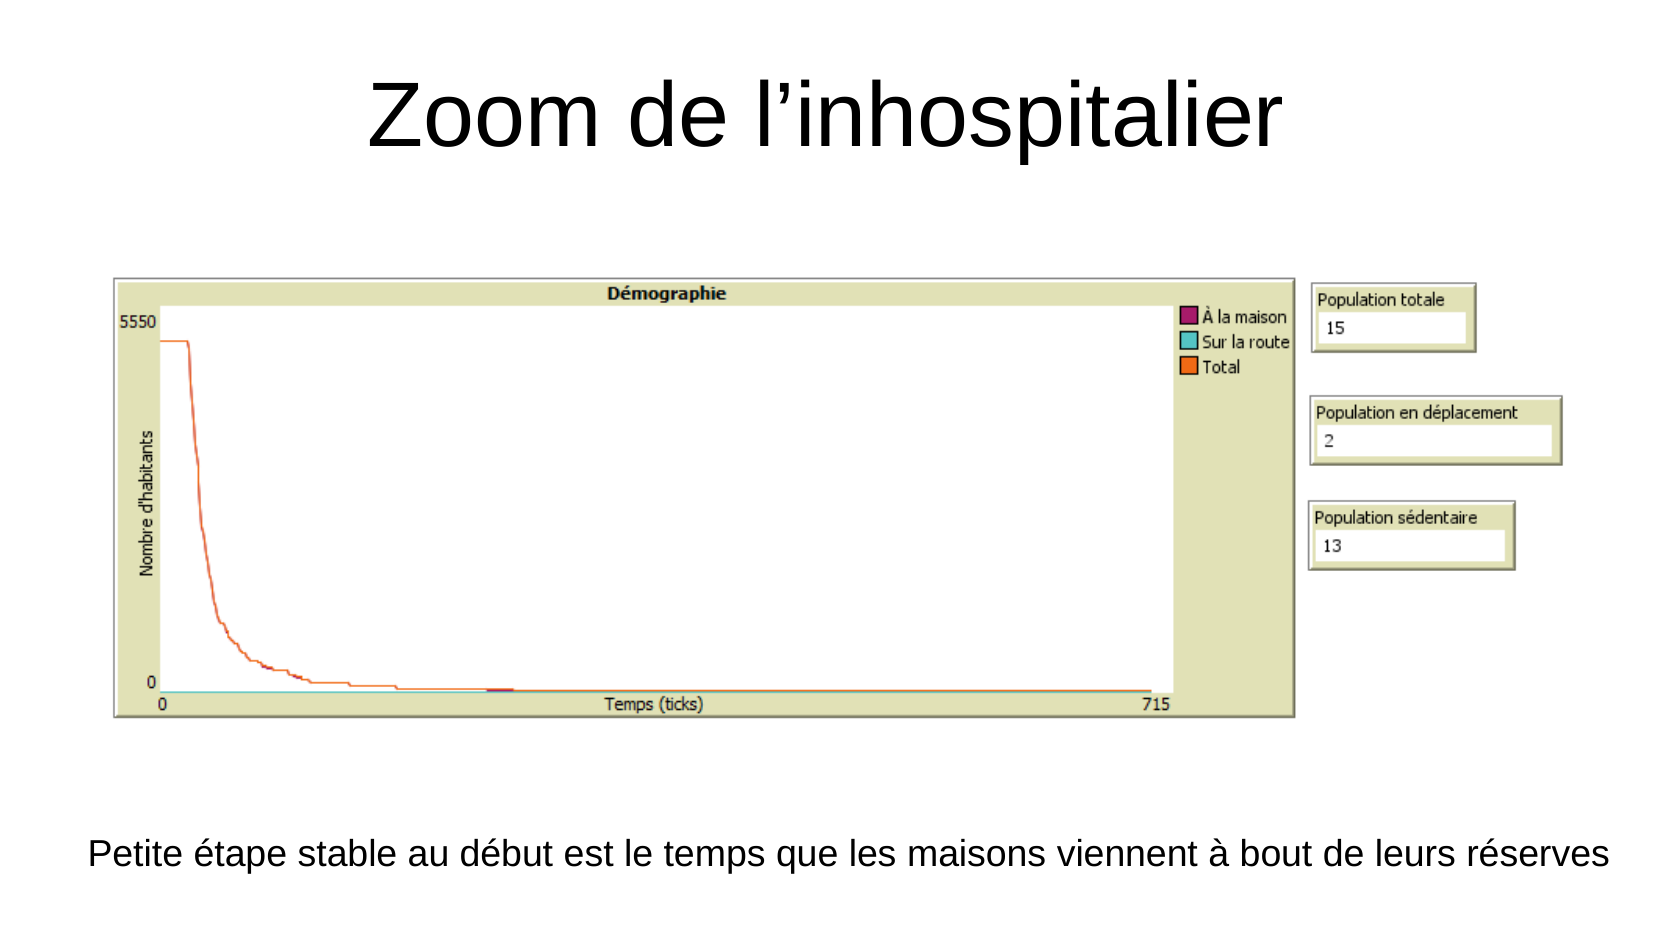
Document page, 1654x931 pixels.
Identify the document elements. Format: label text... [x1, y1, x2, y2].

picture [90, 245, 1574, 734]
title Zoom de l’inhospitalier [82, 37, 1571, 193]
text_box Petite étape stable au début est le temps que les maisons viennent à bout de leurs réserves [72, 825, 1626, 882]
